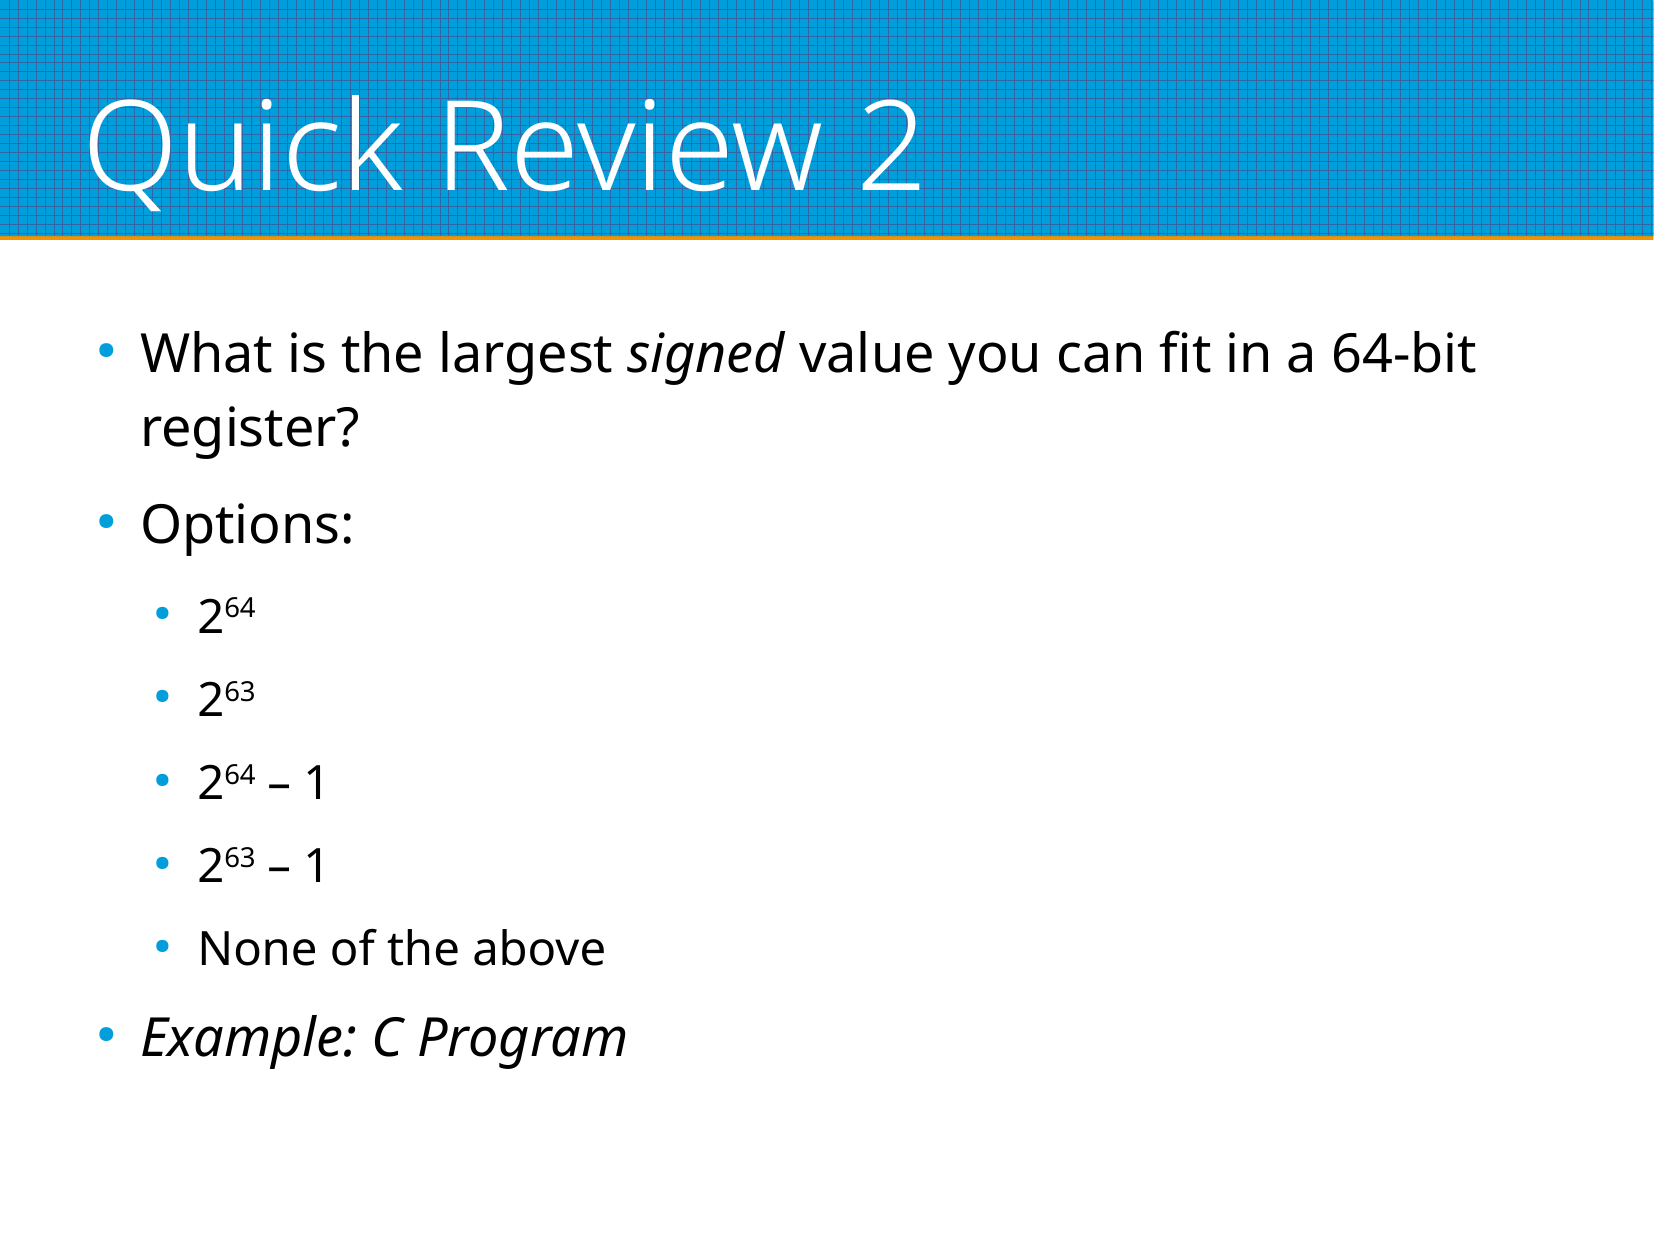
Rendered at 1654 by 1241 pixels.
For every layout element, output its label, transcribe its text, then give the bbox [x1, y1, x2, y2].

title Quick Review 2 [82, 19, 1571, 227]
list What is the largest signed value you can fit in a 64-bit register? Options: 264 263 264 – 1 263 – 1 None of the above Example: C Program [82, 314, 1563, 1081]
